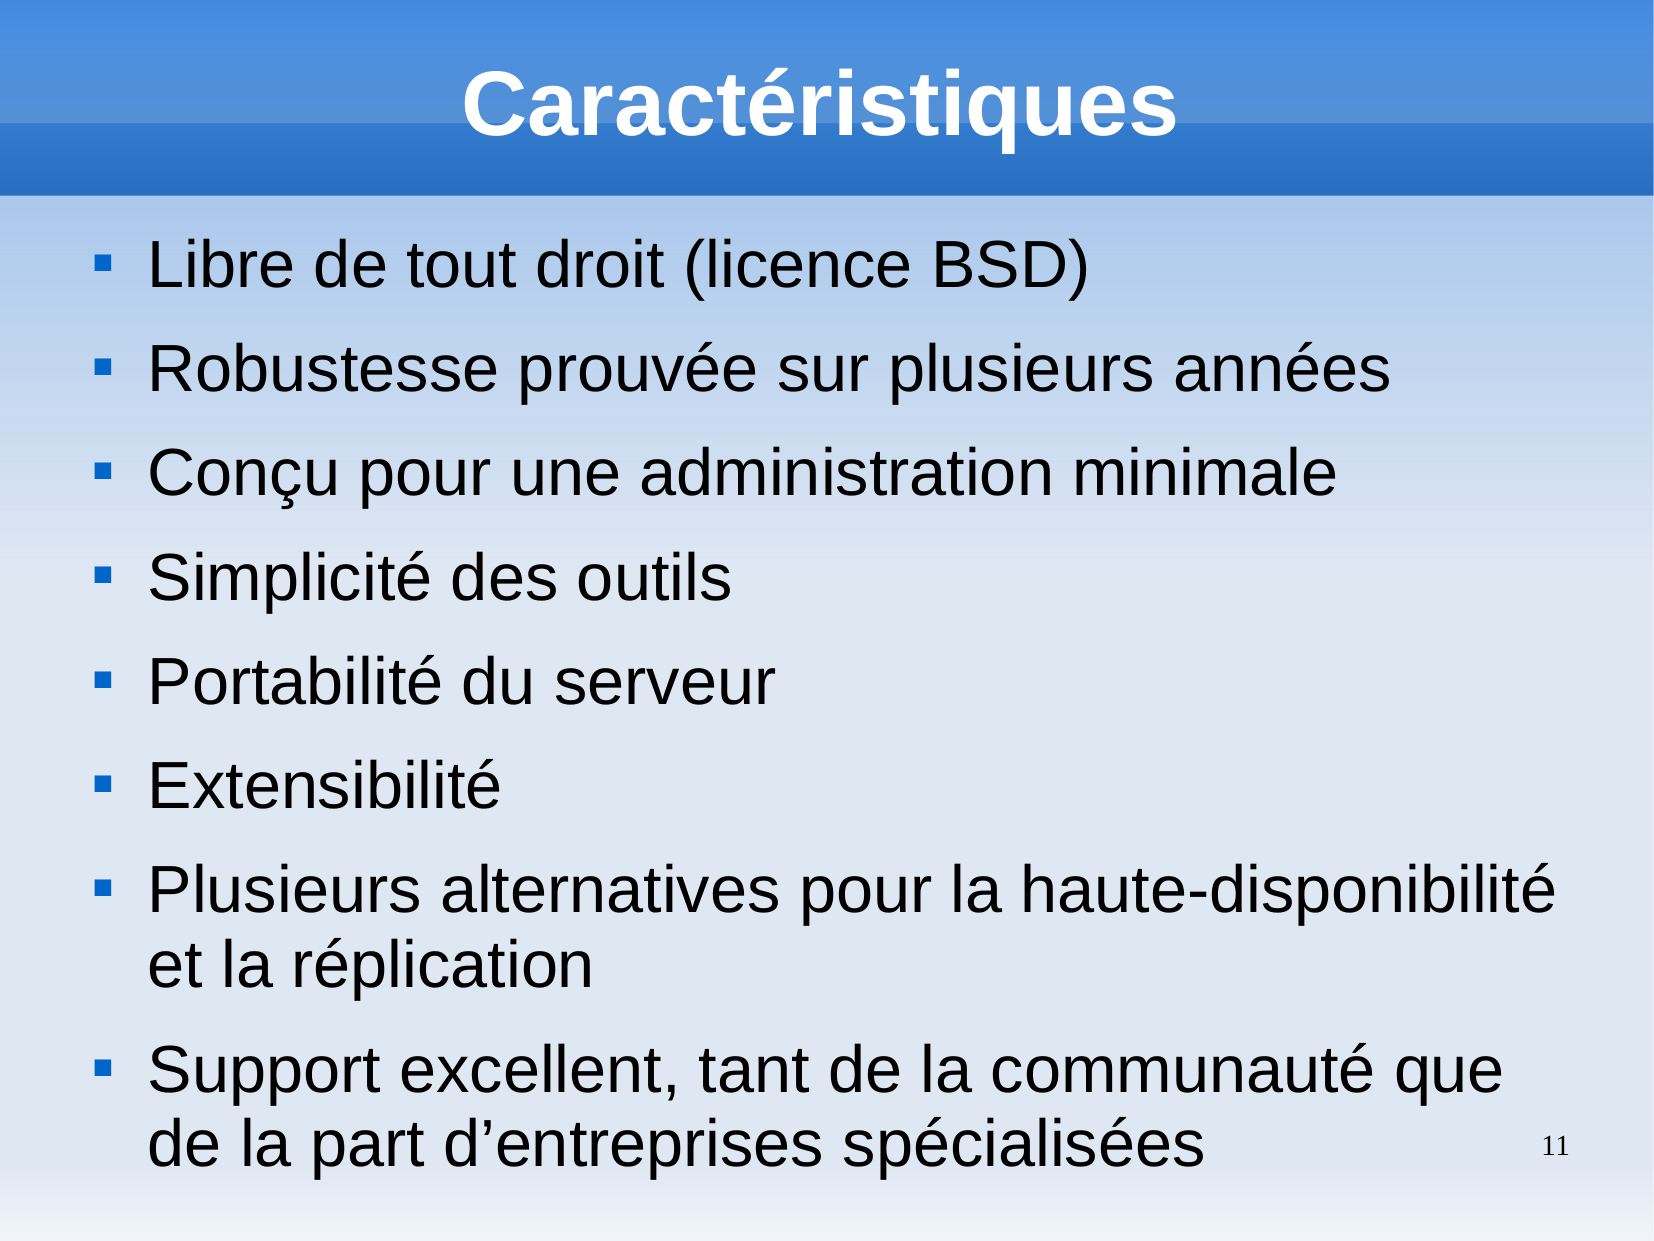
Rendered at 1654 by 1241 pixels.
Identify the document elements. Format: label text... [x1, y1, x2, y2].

picture [0, 0, 1654, 1241]
title Caractéristiques [76, 0, 1565, 208]
list Libre de tout droit (licence BSD) Robustesse prouvée sur plusieurs années Conçu pour une administration minimale Simplicité des outils Portabilité du serveur Extensibilité Plusieurs alternatives pour la haute-disponibilité et la réplication Support excellent, tant de la communauté que de la part d’entreprises spécialisées [76, 226, 1565, 1182]
